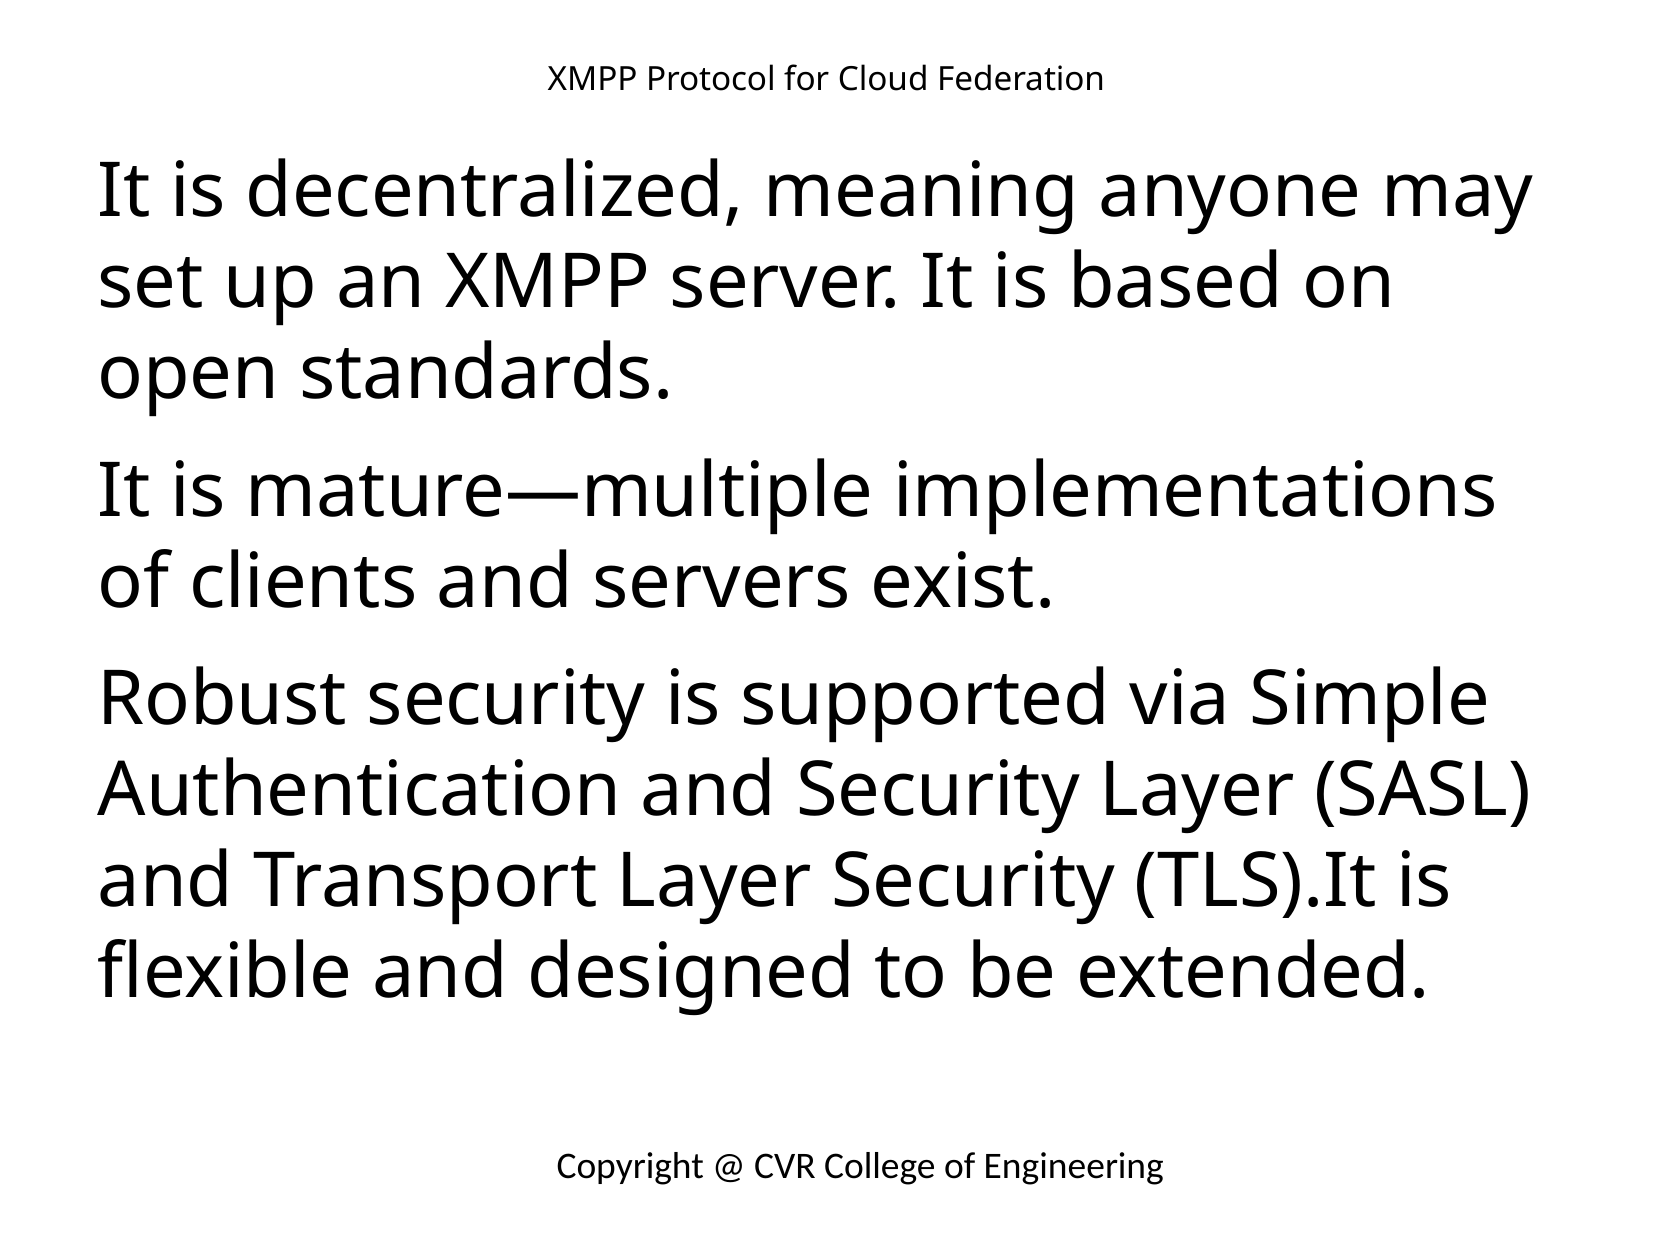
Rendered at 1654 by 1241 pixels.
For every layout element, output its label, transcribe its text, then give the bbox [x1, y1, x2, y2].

list It is decentralized, meaning anyone may set up an XMPP server. It is based on open standards. It is mature—multiple implementations of clients and servers exist. Robust security is supported via Simple Authentication and Security Layer (SASL) and Transport Layer Security (TLS).It is flexible and designed to be extended. [82, 133, 1571, 1120]
title XMPP Protocol for Cloud Federation [82, 49, 1571, 133]
